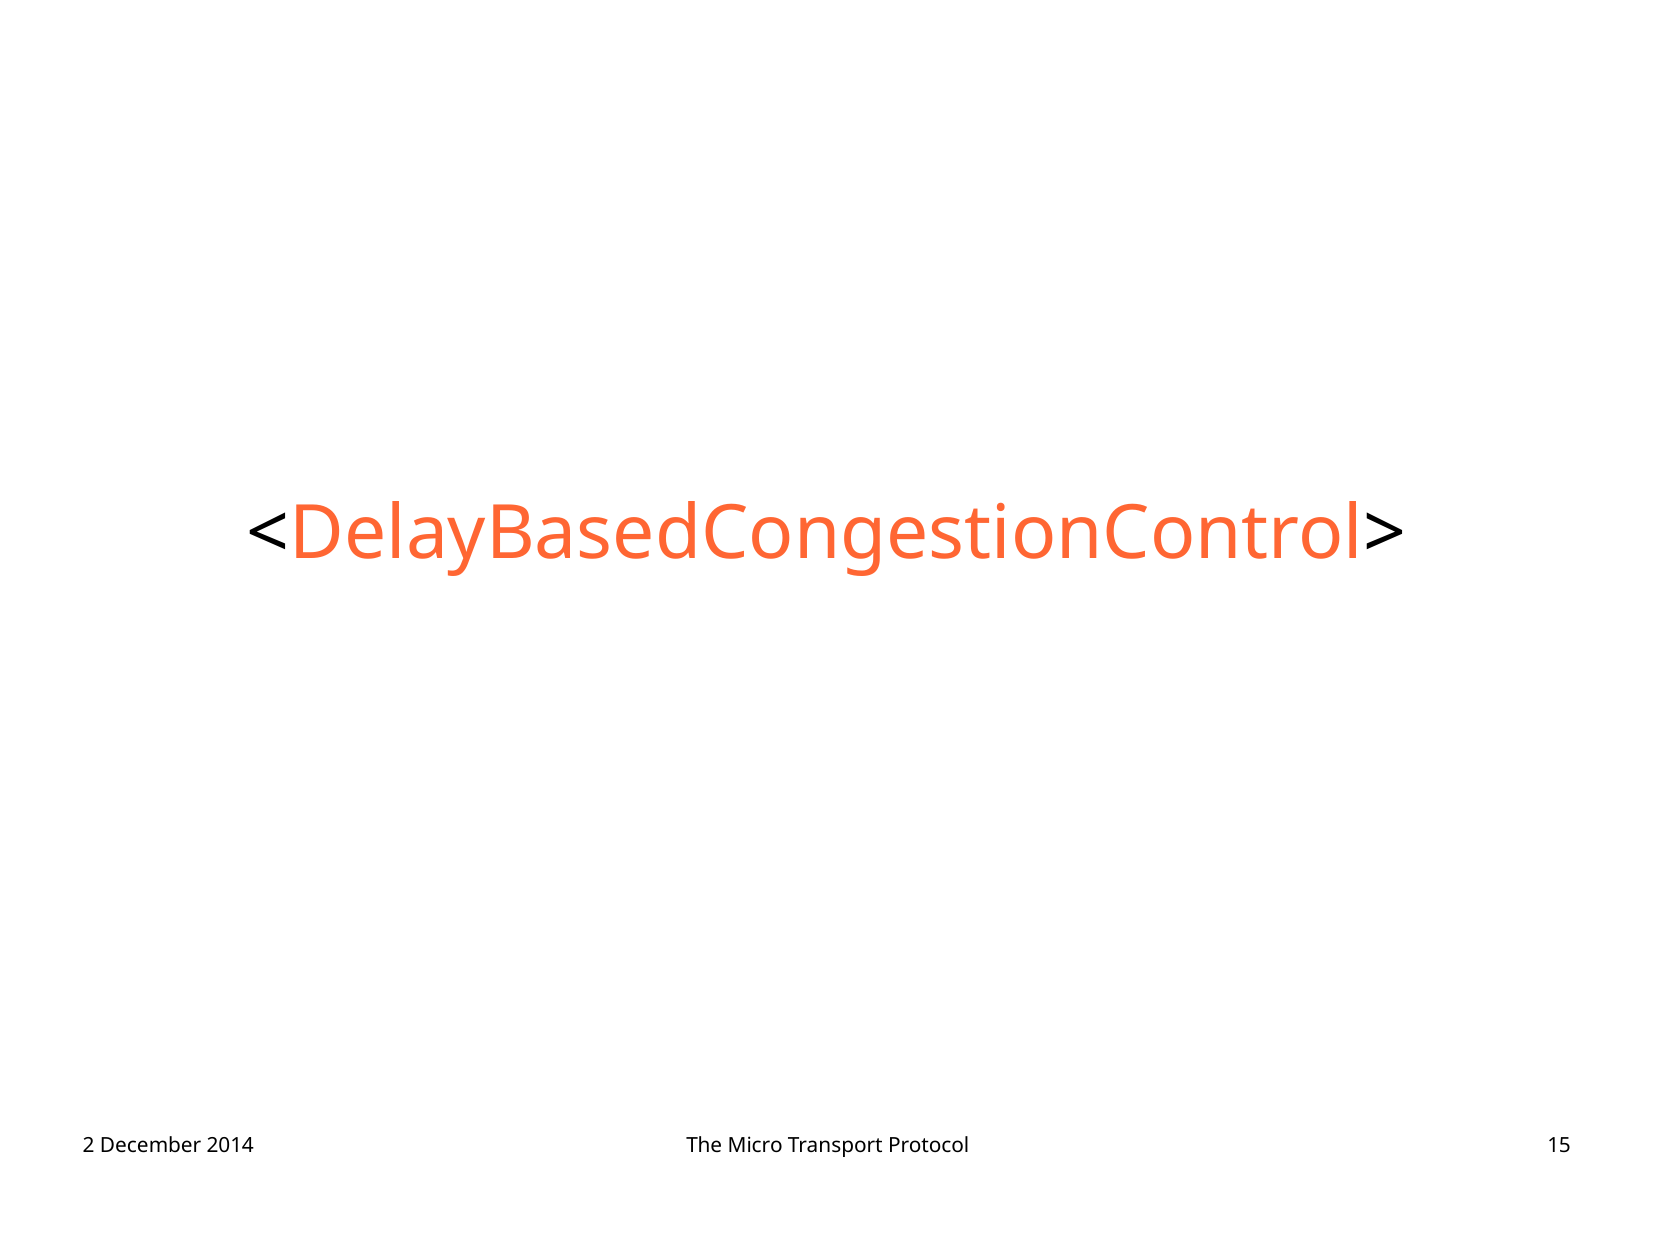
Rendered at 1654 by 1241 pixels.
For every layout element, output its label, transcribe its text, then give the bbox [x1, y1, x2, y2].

subtitle <DelayBasedCongestionControl> [82, 49, 1571, 1010]
